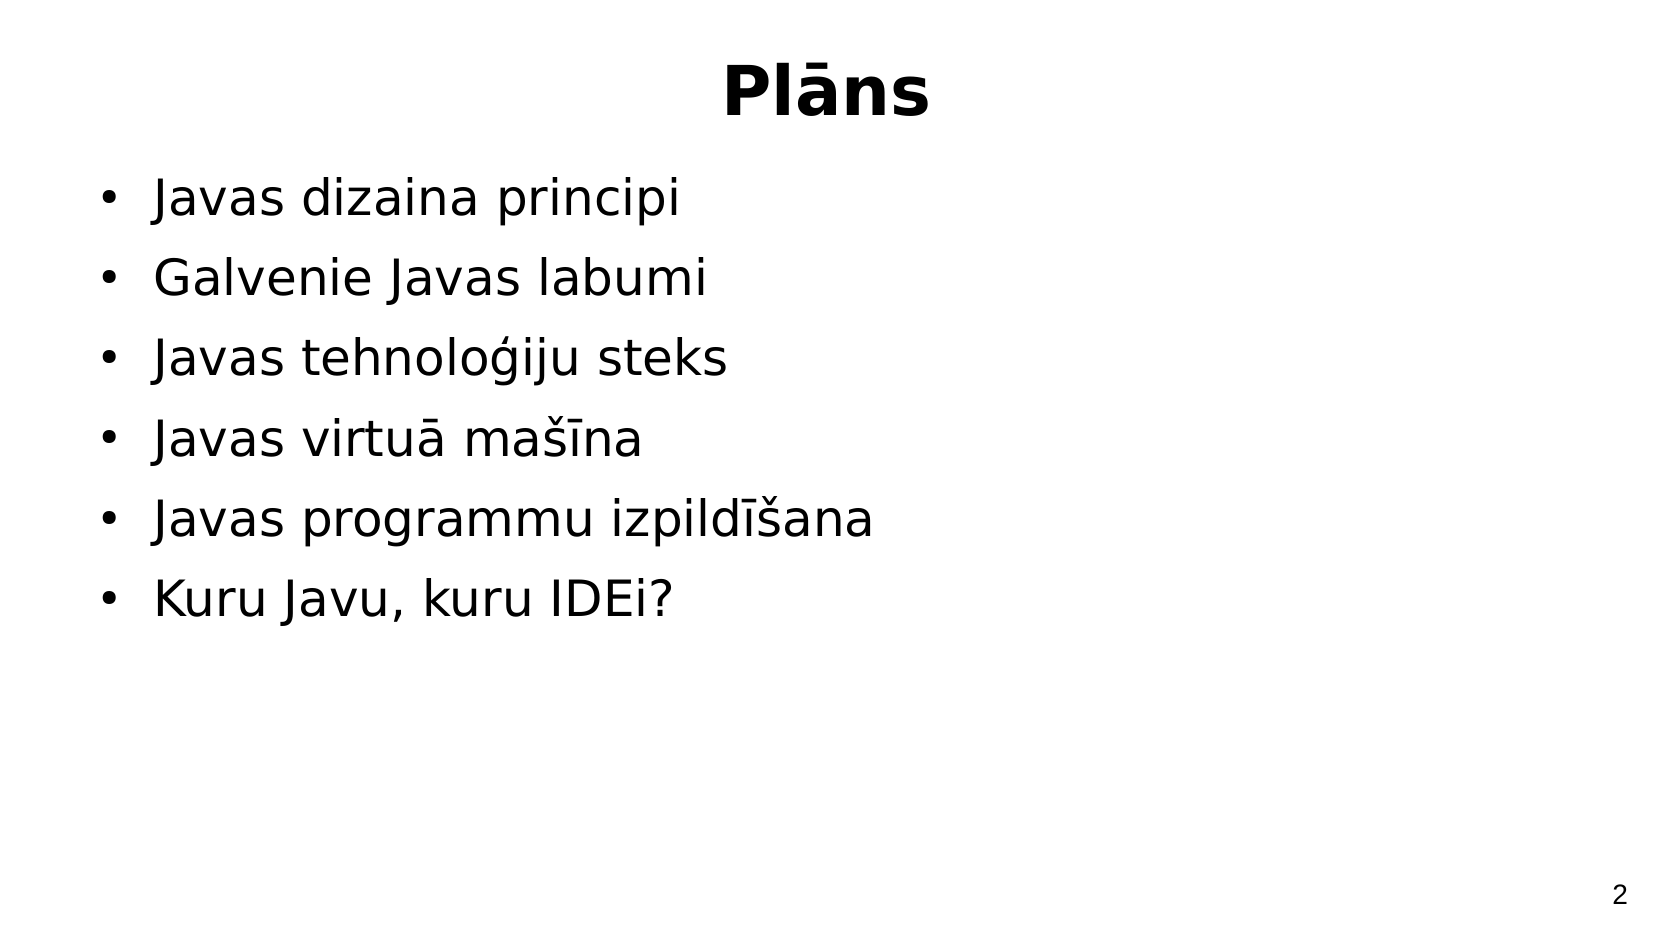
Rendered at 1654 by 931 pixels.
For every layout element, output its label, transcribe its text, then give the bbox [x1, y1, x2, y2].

list Javas dizaina principi Galvenie Javas labumi Javas tehnoloģiju steks Javas virtuā mašīna Javas programmu izpildīšana Kuru Javu, kuru IDEi? [82, 168, 1538, 889]
title Plāns [82, 37, 1571, 147]
